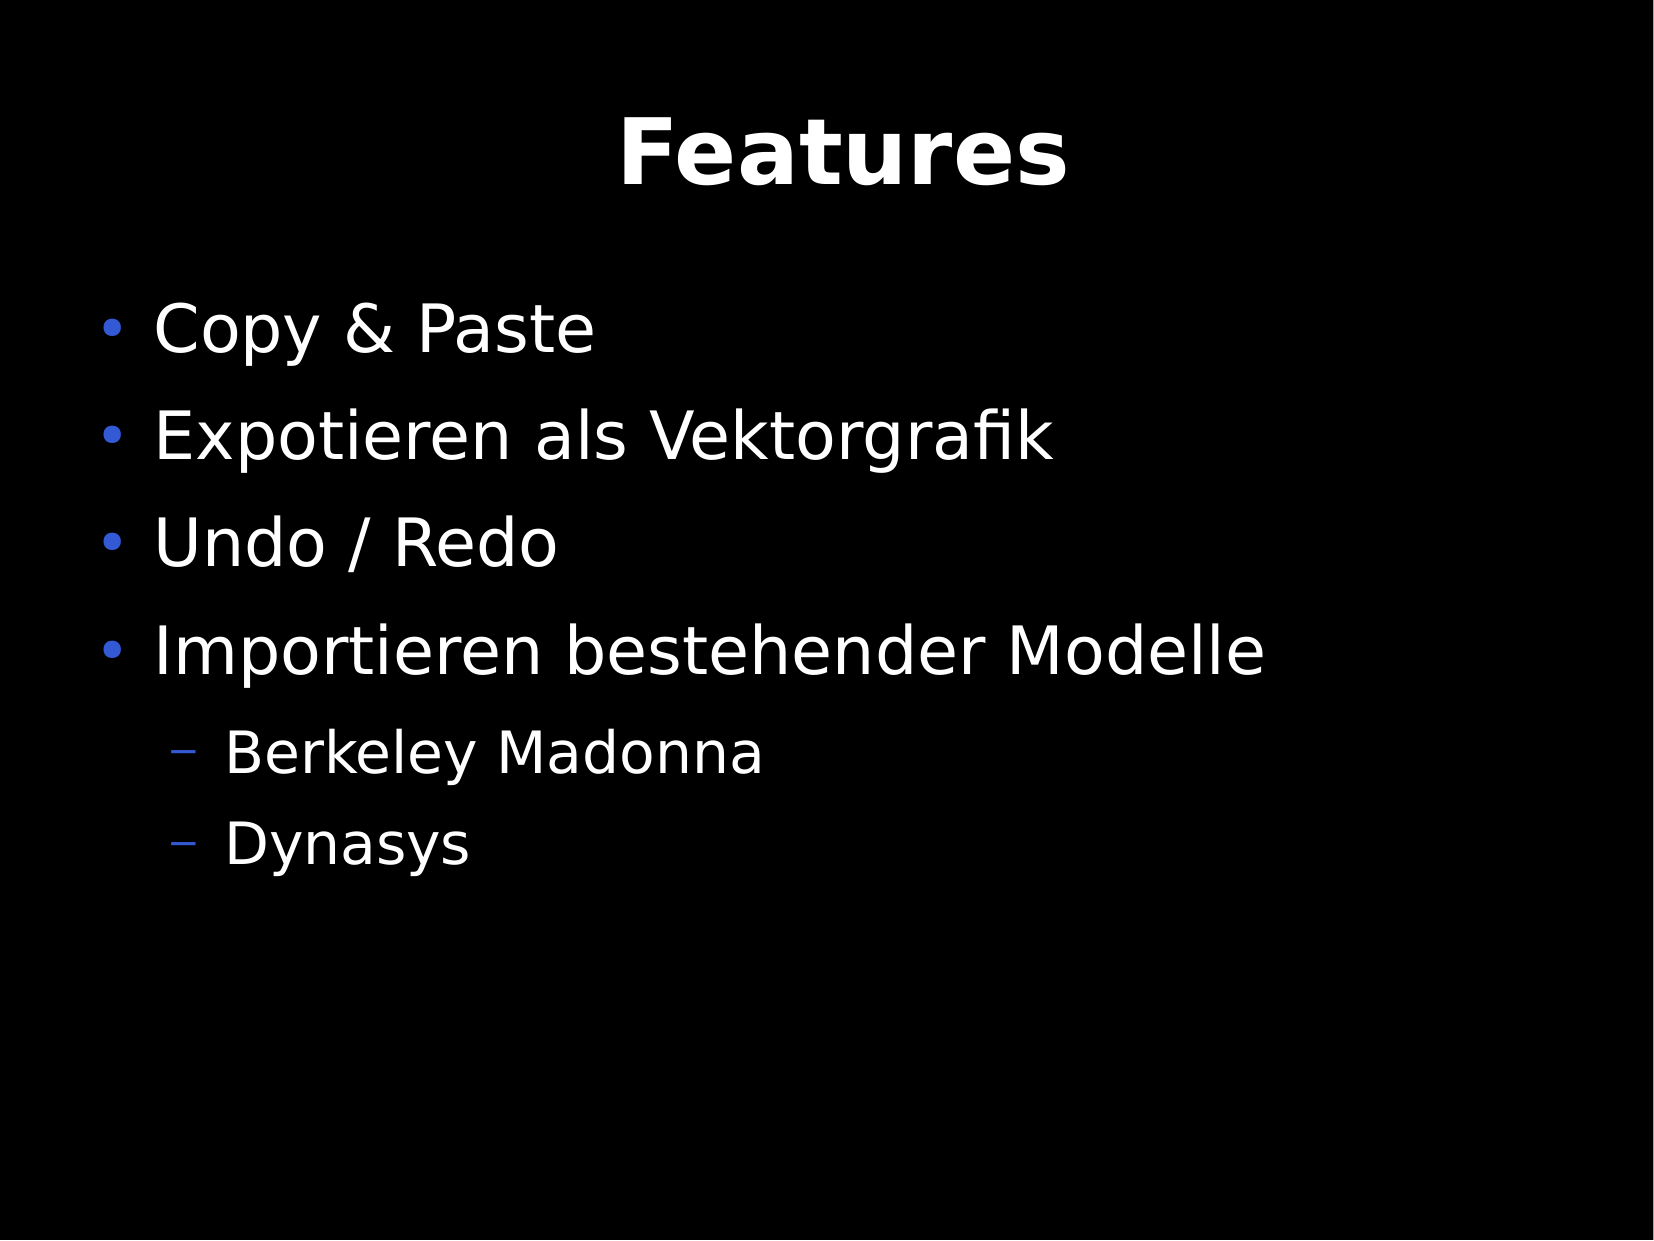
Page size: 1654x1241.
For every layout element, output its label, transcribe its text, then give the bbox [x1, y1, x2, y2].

list Copy & Paste Expotieren als Vektorgrafik Undo / Redo Importieren bestehender Modelle Berkeley Madonna Dynasys [82, 290, 1538, 1010]
title Features [82, 49, 1571, 257]
